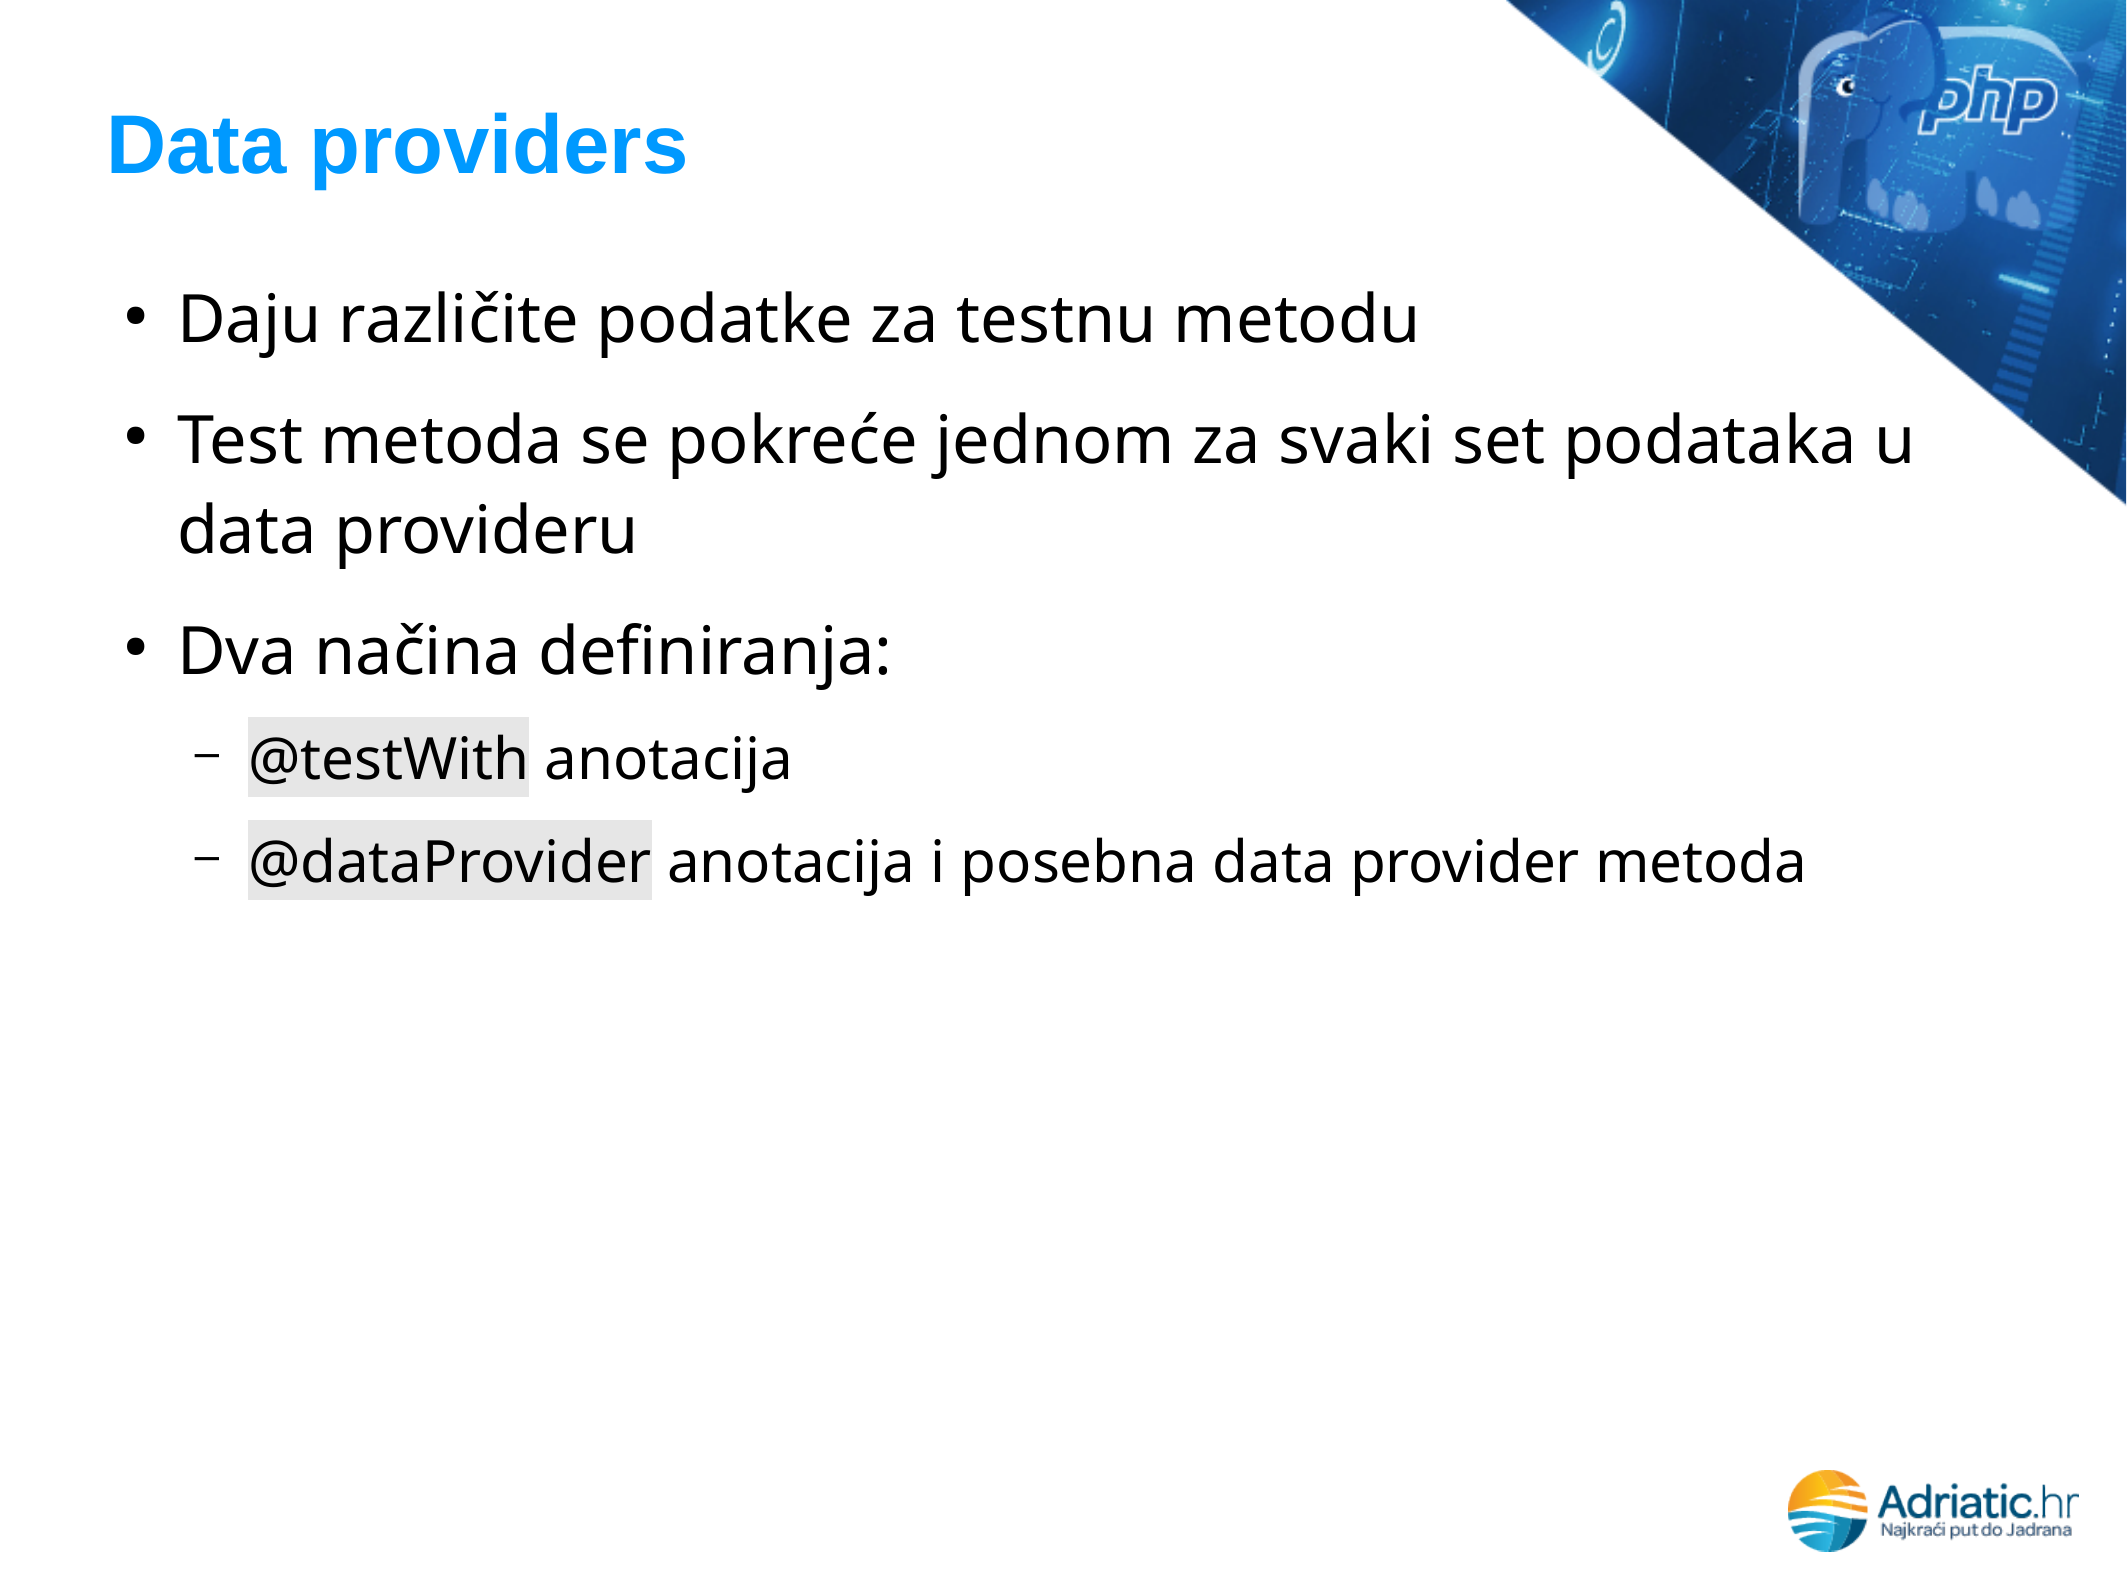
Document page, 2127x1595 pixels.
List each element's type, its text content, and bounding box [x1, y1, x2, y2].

picture [1788, 1470, 2079, 1552]
list Daju različite podatke za testnu metodu Test metoda se pokreće jednom za svaki set podataka u data provideru Dva načina definiranja: @testWith anotacija @dataProvider anotacija i posebna data provider metoda [106, 271, 2020, 1453]
picture [1505, 0, 2127, 625]
title Data providers [106, 70, 1630, 219]
